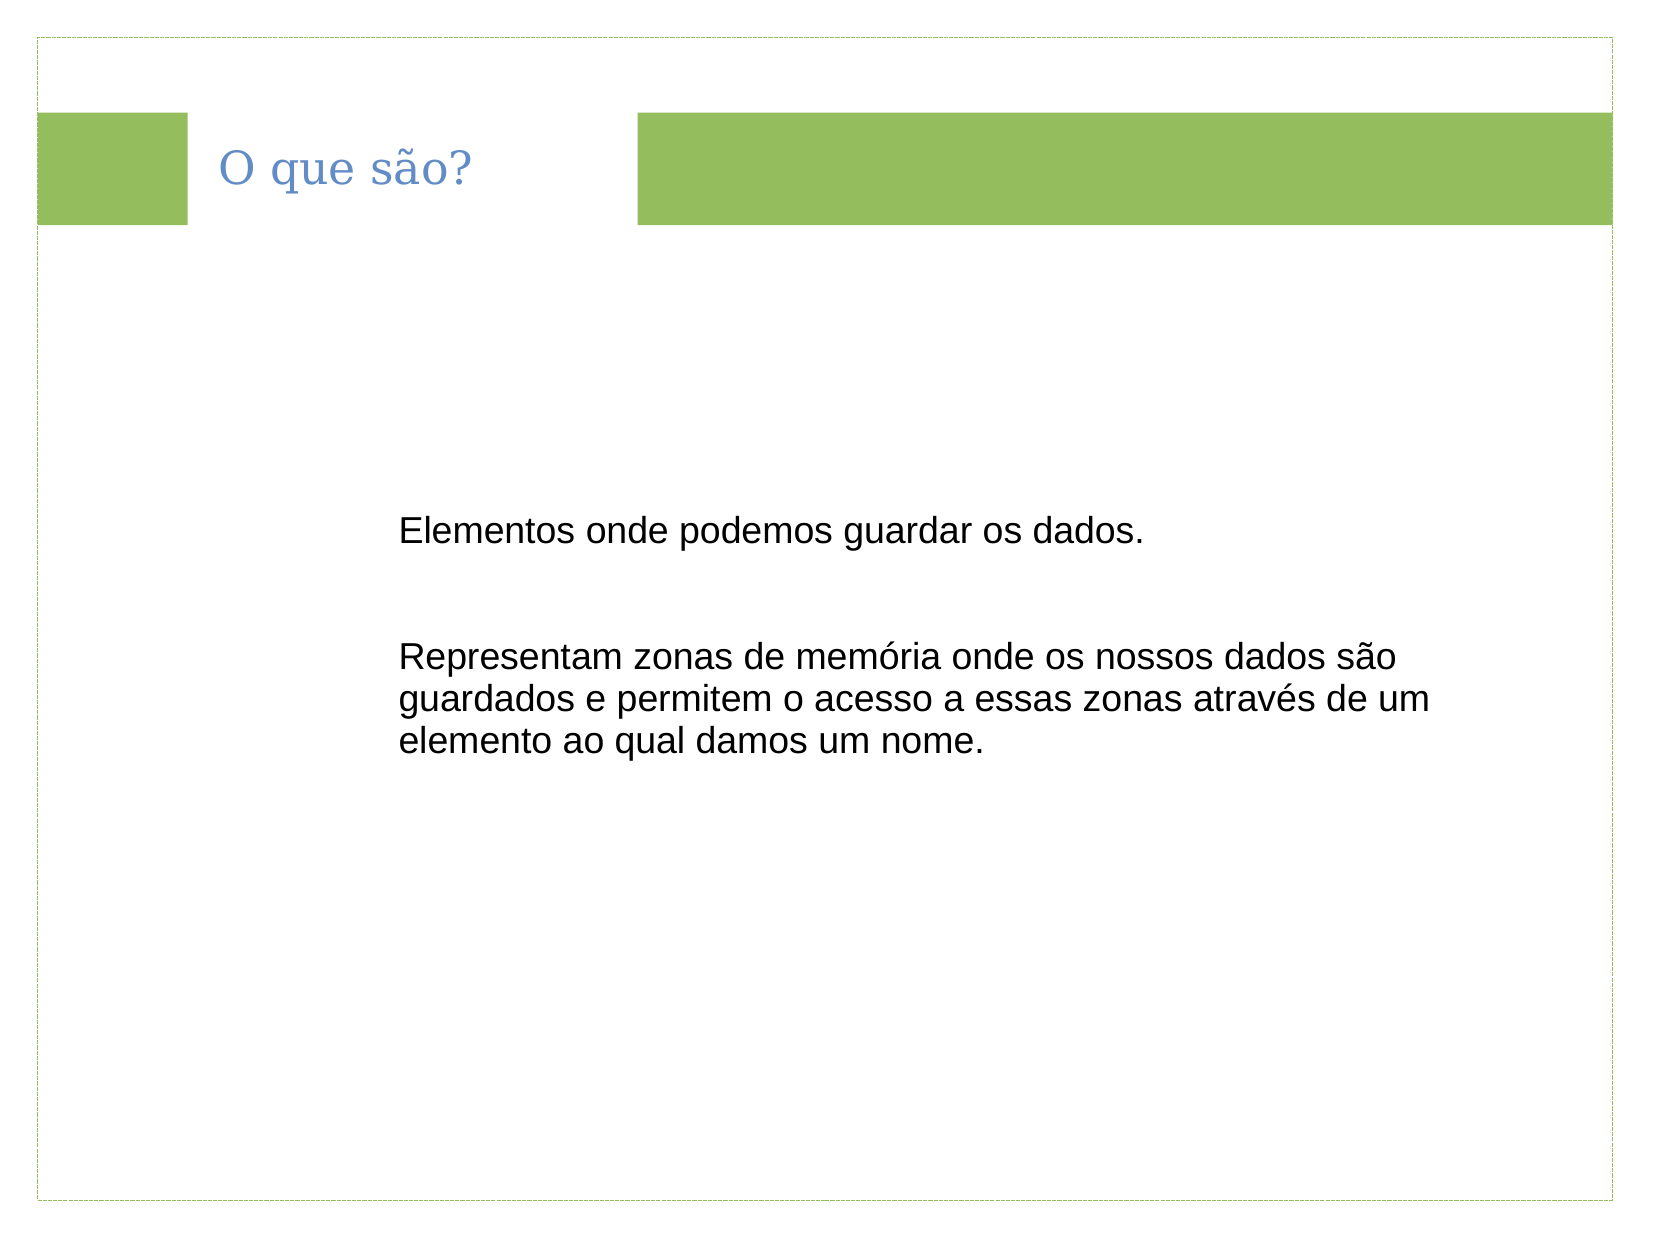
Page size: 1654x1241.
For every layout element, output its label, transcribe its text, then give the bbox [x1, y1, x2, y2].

text_box Elementos onde podemos guardar os dados. Representam zonas de memória onde os nossos dados são guardados e permitem o acesso a essas zonas através de um elemento ao qual damos um nome. [383, 501, 1458, 769]
text_box O que são? [203, 134, 489, 203]
text_box [637, 112, 1613, 226]
text_box [37, 112, 188, 226]
